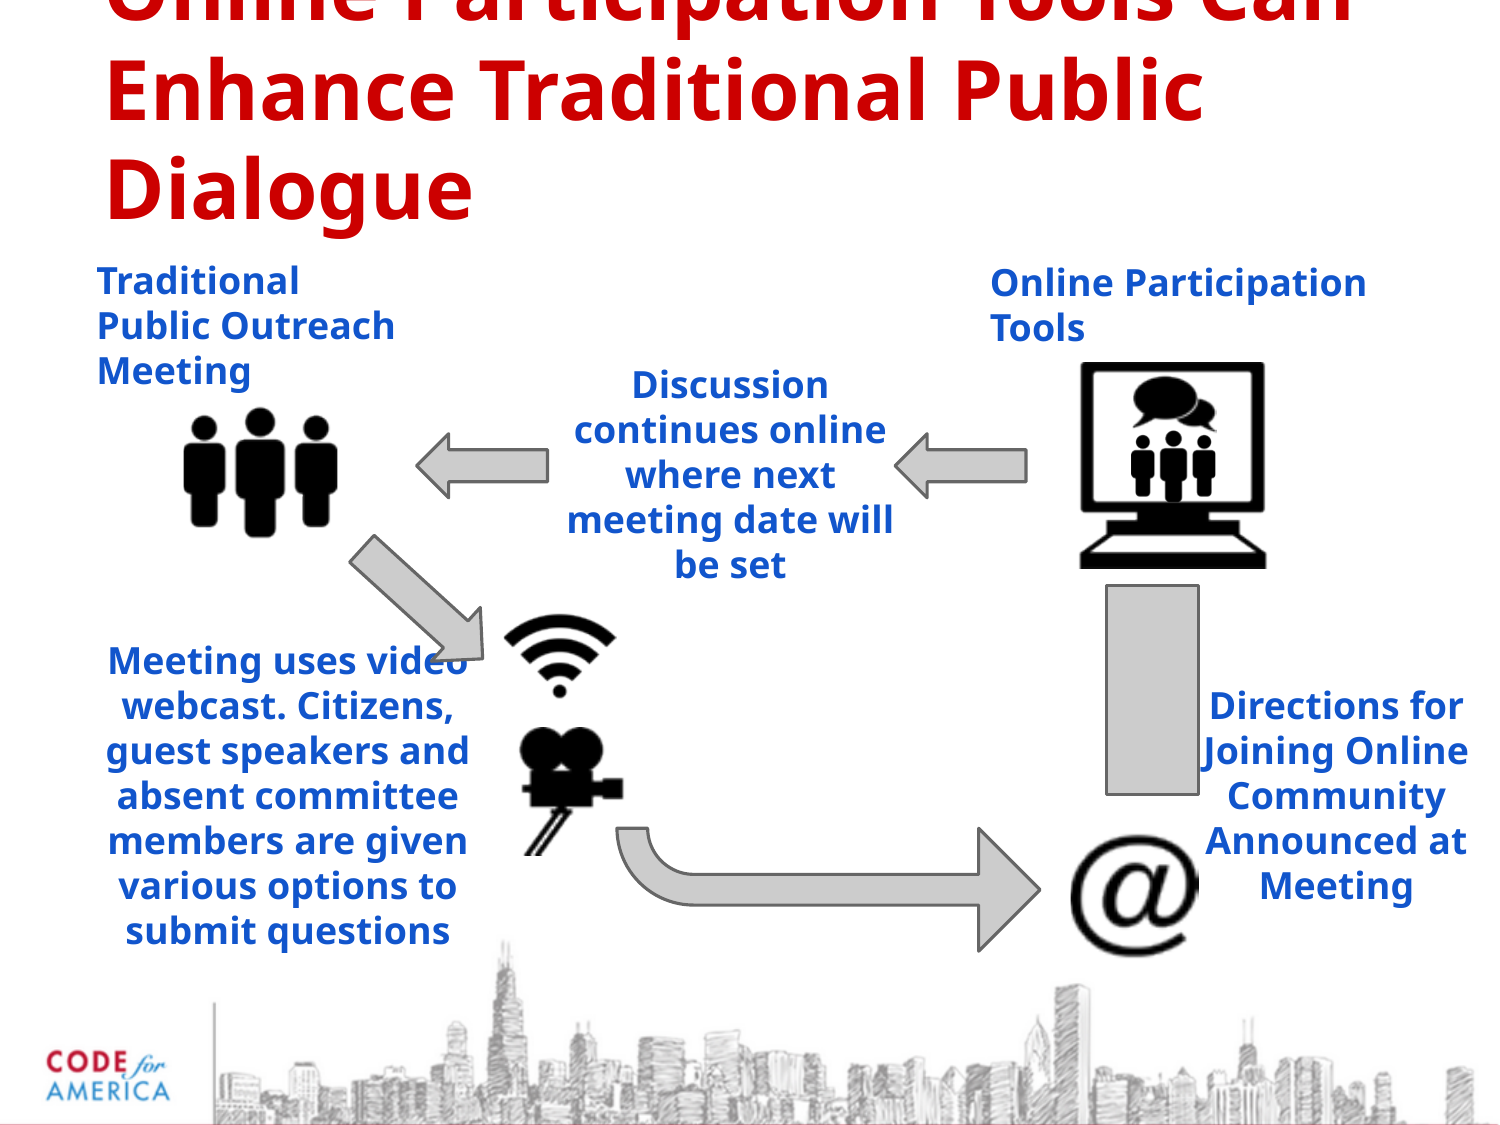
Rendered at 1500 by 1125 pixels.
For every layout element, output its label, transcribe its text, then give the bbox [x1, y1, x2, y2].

text_box [503, 600, 617, 714]
text_box [1106, 585, 1199, 795]
text_box Online Participation Tools Can Enhance Traditional Public Dialogue [88, 30, 1411, 244]
text_box [416, 433, 548, 498]
text_box [895, 433, 1026, 498]
text_box [1070, 362, 1277, 569]
text_box [0, 727, 1500, 1125]
text_box Traditional Public Outreach Meeting [81, 259, 417, 389]
text_box [183, 396, 338, 550]
text_box Online Participation Tools [975, 259, 1454, 348]
text_box Discussion continues online where next meeting date will be set [565, 360, 895, 586]
text_box Meeting uses video webcast. Citizens, guest speakers and absent committee members are given various options to submit questions [72, 637, 504, 952]
text_box [349, 535, 483, 662]
text_box Directions for Joining Online Community Announced at Meeting [1198, 676, 1475, 912]
